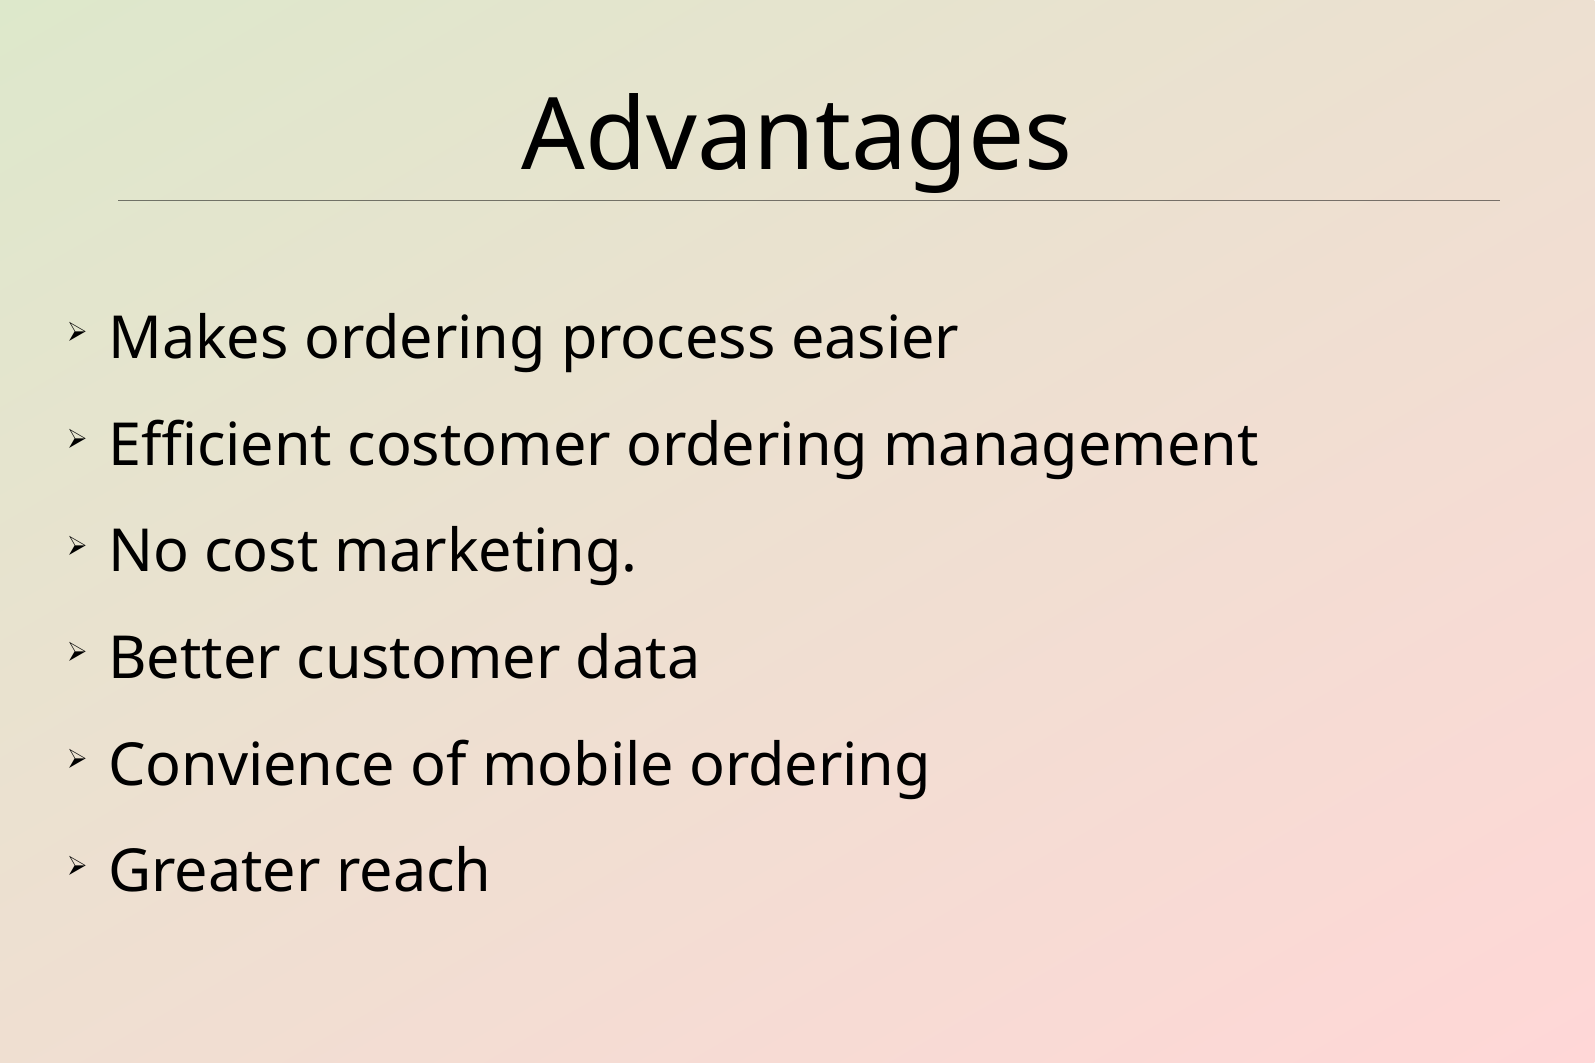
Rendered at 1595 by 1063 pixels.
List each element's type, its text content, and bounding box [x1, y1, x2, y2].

list Makes ordering process easier Efficient costomer ordering management No cost marketing. Better customer data Convience of mobile ordering Greater reach [53, 295, 1489, 912]
title Advantages [79, 42, 1515, 220]
